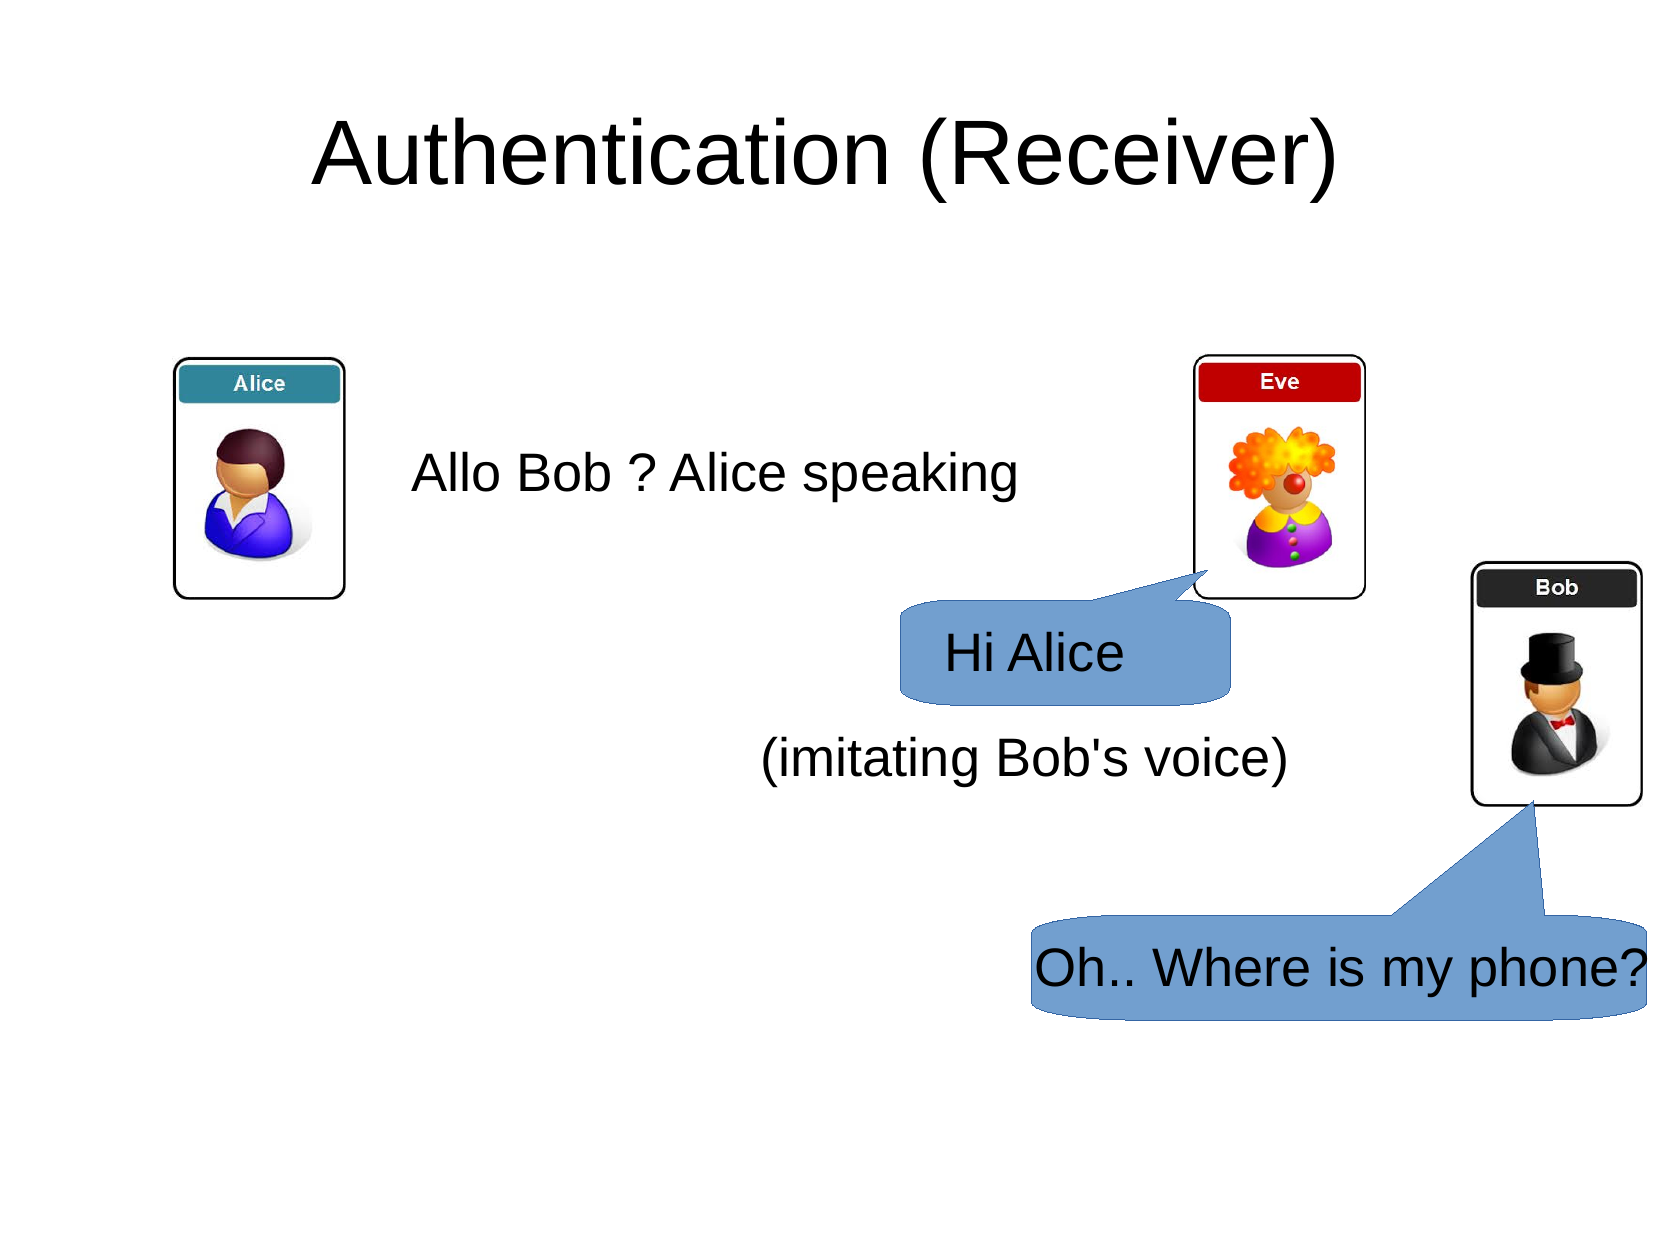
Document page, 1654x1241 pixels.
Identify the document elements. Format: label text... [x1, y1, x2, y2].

text_box (imitating Bob's voice) [745, 719, 1306, 796]
text_box Allo Bob ? Alice speaking [396, 435, 1037, 511]
text_box Hi Alice [930, 614, 1141, 691]
picture [172, 356, 346, 601]
text_box [900, 570, 1231, 706]
text_box [1032, 800, 1646, 930]
title Authentication (Receiver) [82, 49, 1571, 257]
picture [1192, 353, 1366, 601]
text_box Oh.. Where is my phone? [1020, 930, 1654, 1006]
text_box [1034, 1006, 1645, 1021]
picture [1470, 560, 1643, 807]
